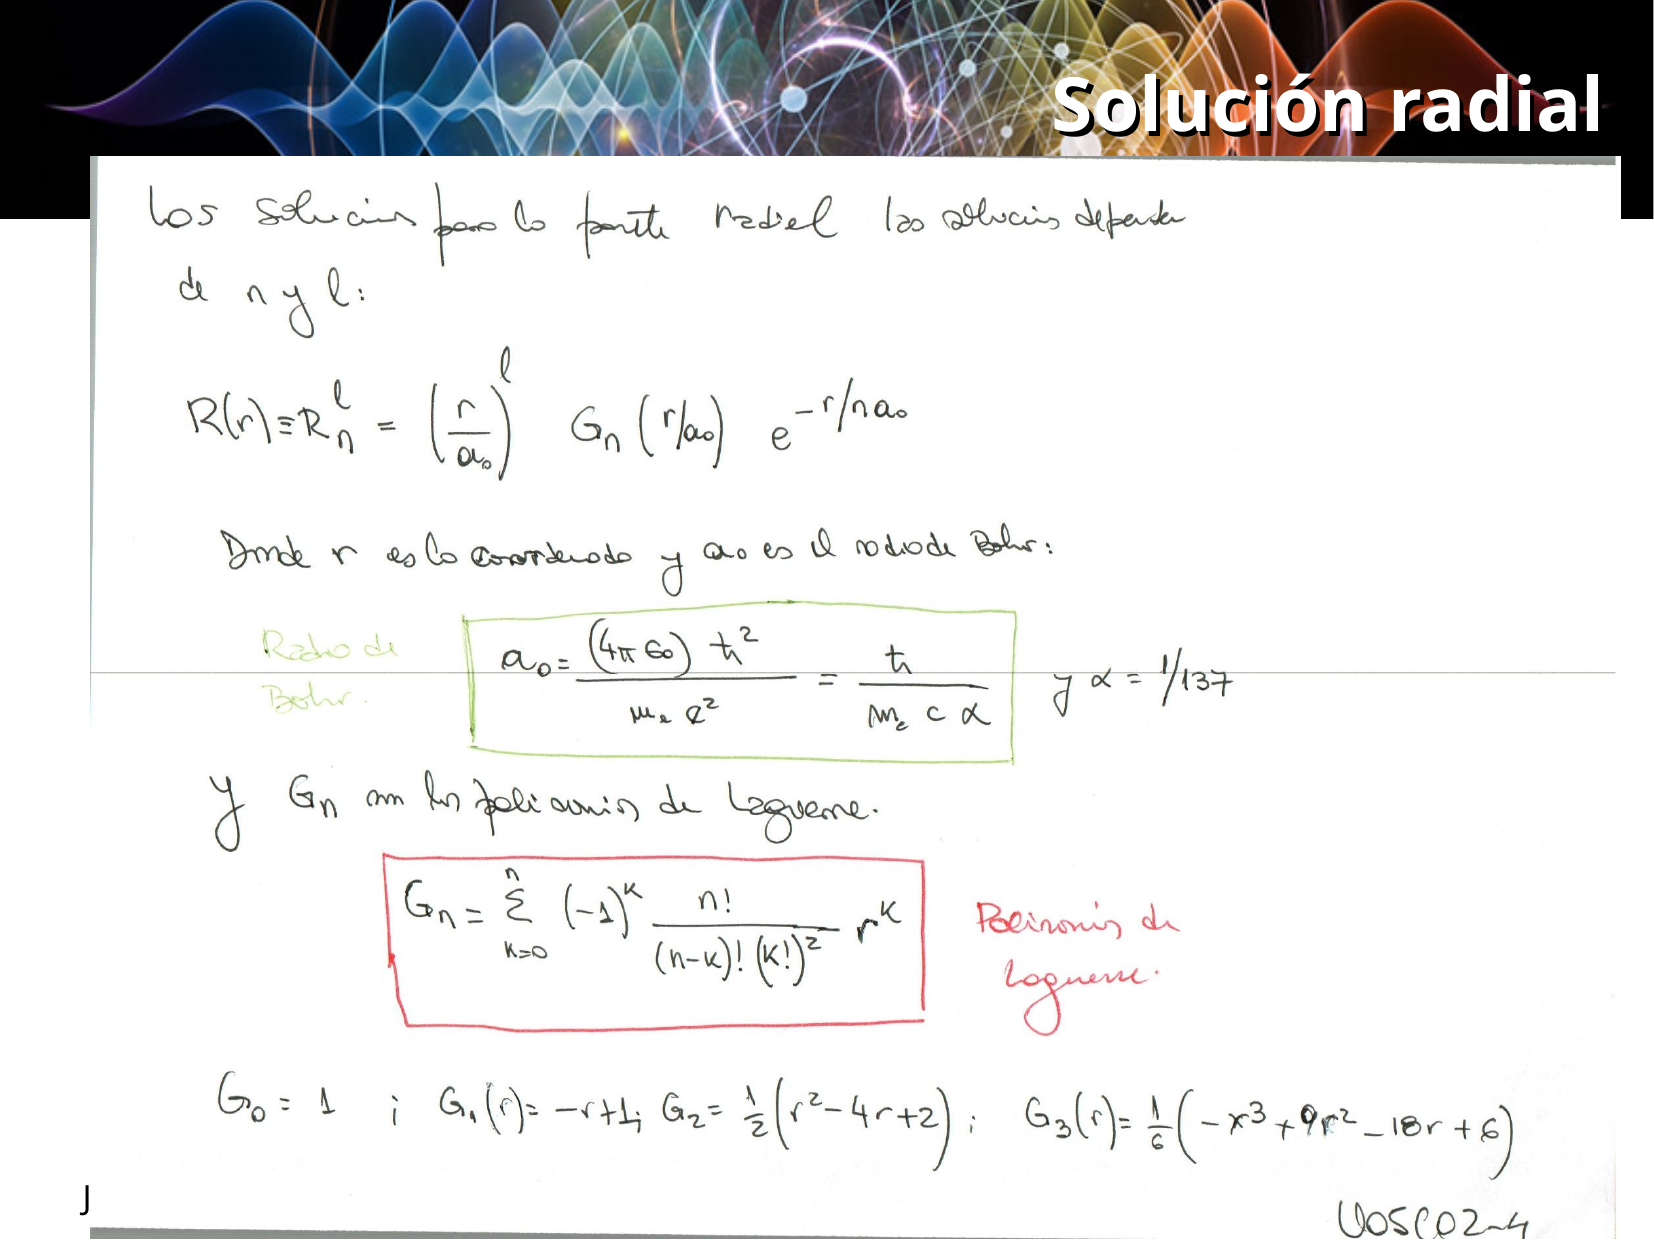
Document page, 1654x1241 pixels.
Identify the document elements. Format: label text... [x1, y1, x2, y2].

title Solución radial [45, 15, 1606, 191]
picture [0, 0, 1654, 1239]
